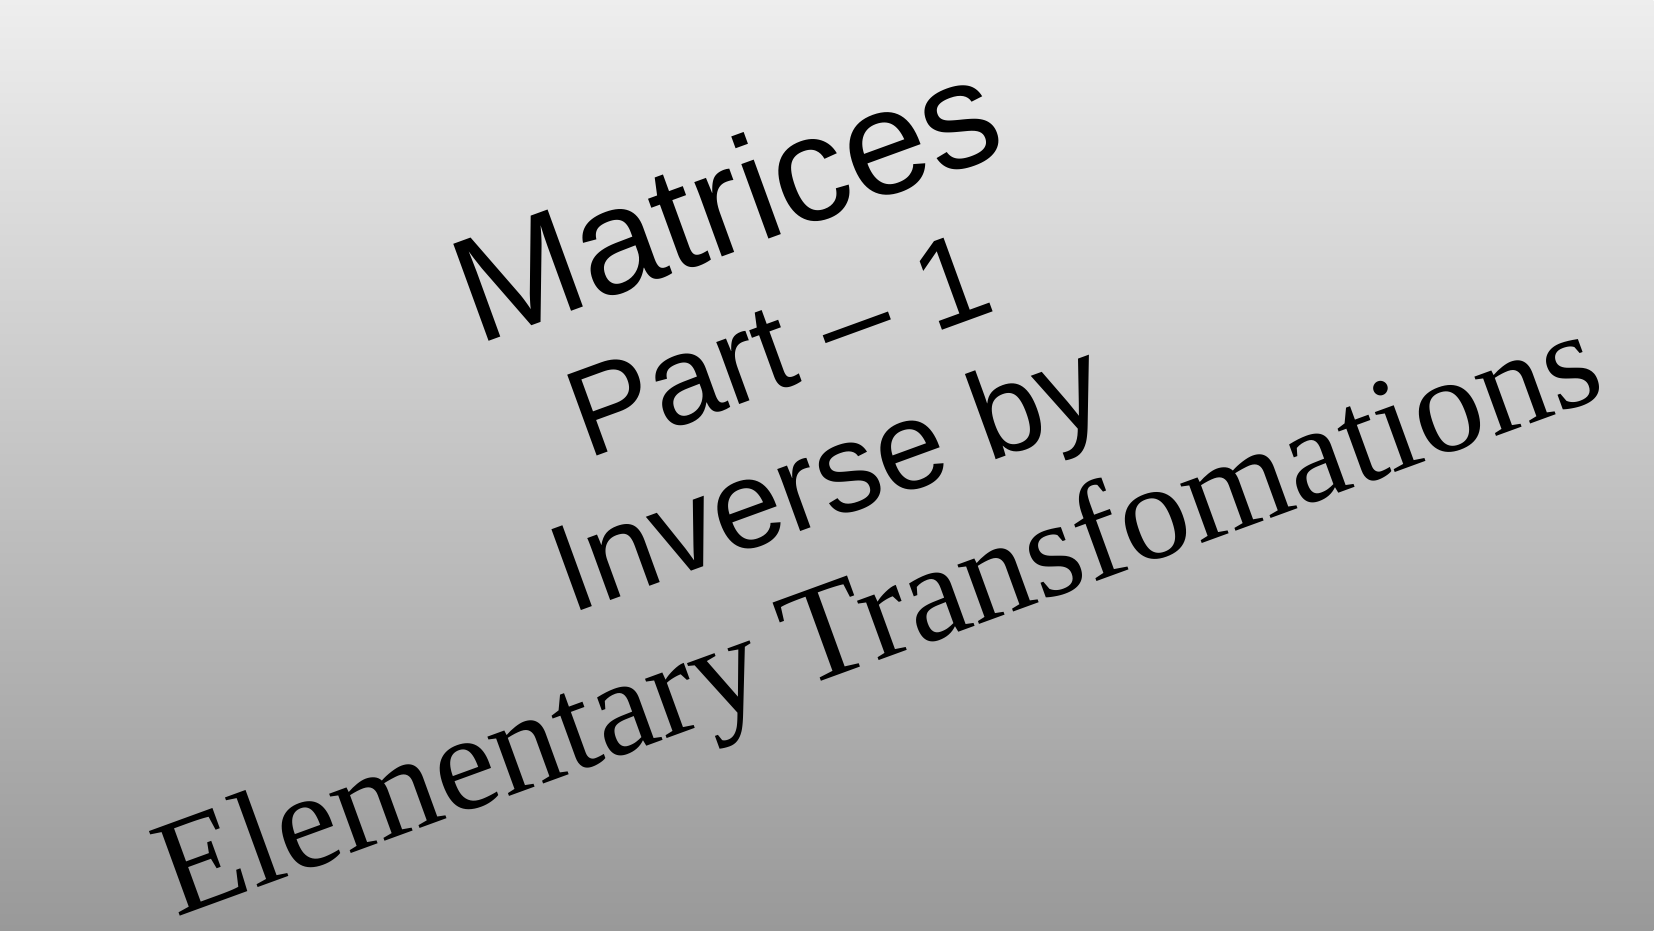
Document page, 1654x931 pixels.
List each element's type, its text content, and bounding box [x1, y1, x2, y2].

title Matrices Part – 1 Inverse by Elementary Transfomations [0, 0, 1654, 931]
